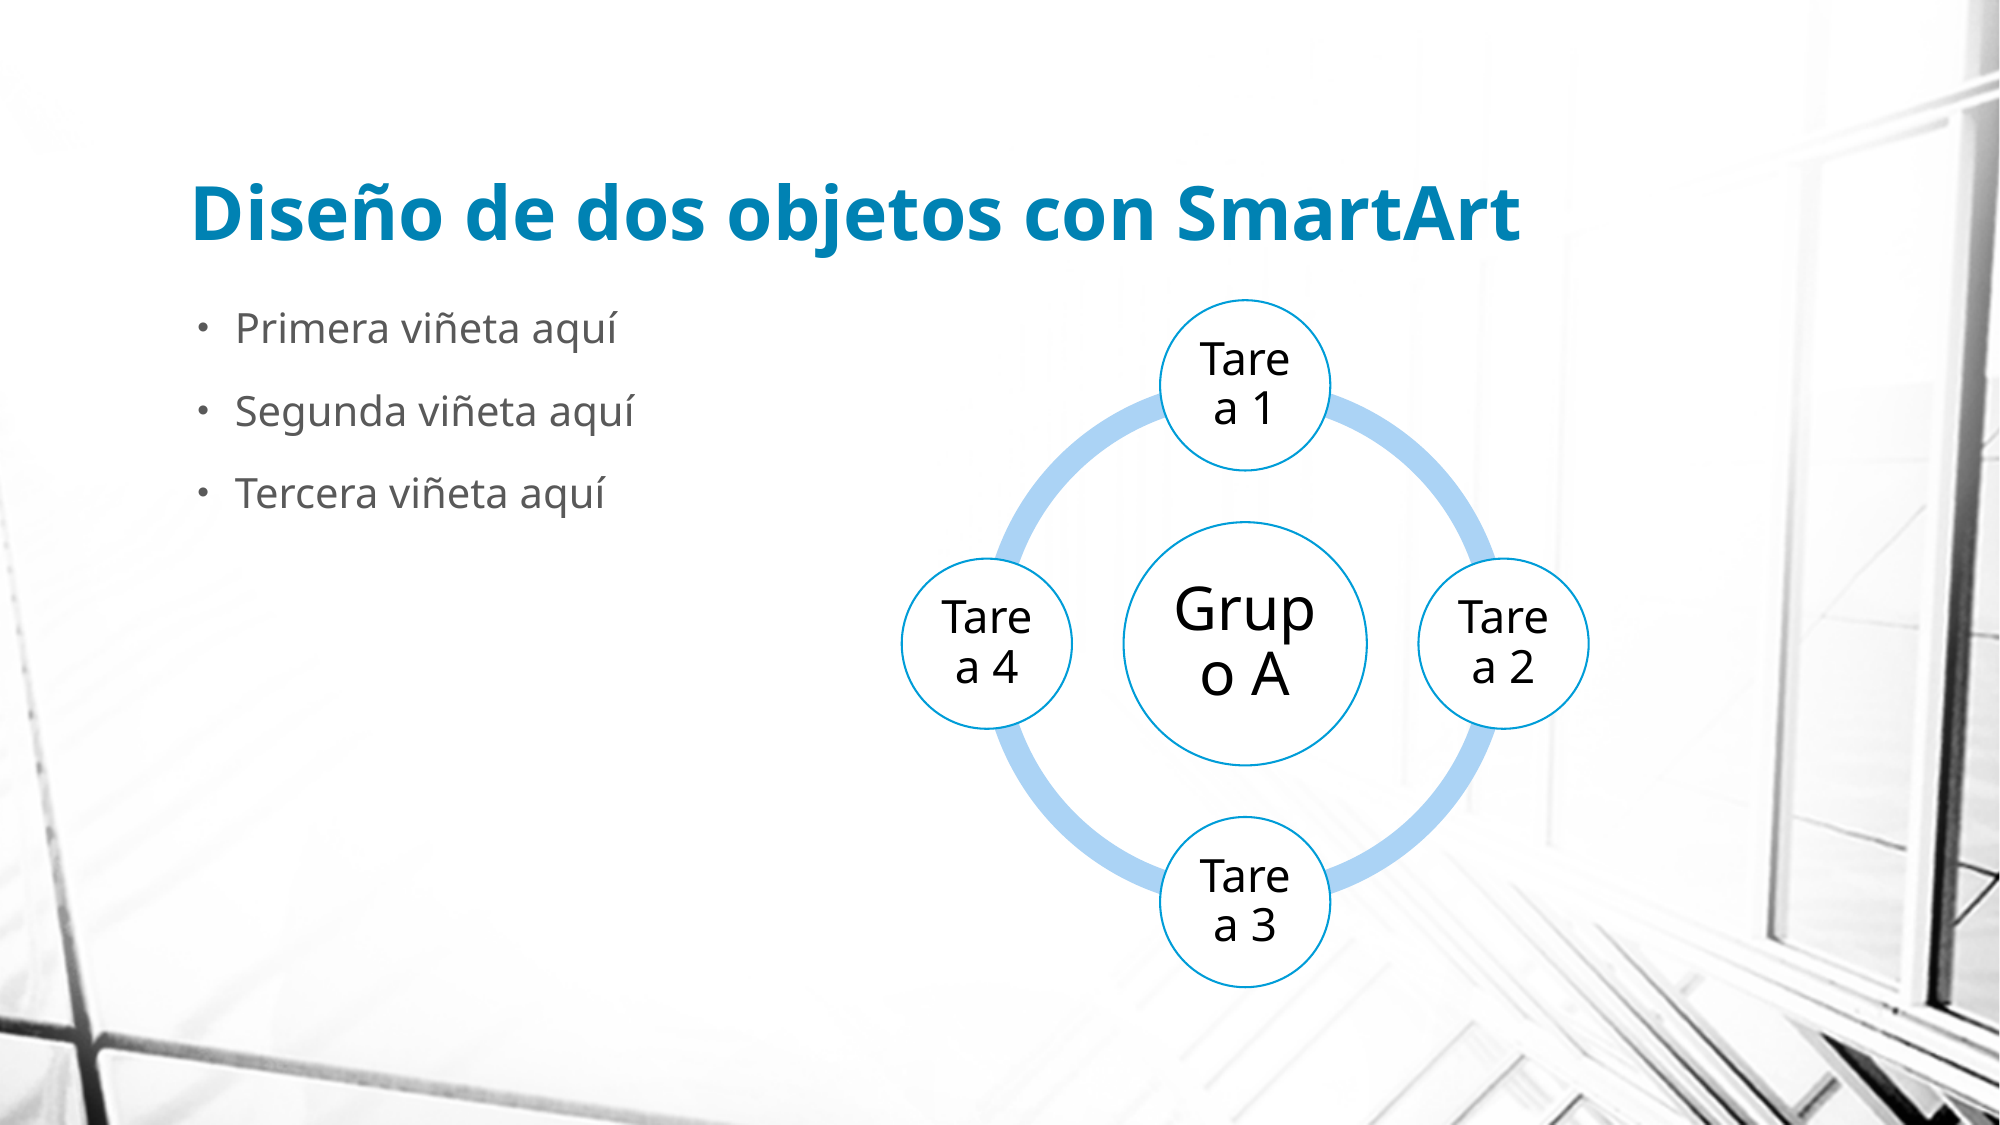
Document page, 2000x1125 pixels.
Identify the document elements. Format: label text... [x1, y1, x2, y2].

text_box [1325, 723, 1496, 894]
text_box [994, 723, 1166, 895]
text_box [1325, 393, 1496, 564]
title Diseño de dos objetos con SmartArt [174, 87, 1600, 263]
text_box Tarea 4 [901, 558, 1072, 729]
text_box Tarea 3 [1160, 816, 1331, 988]
text_box Tarea 1 [1160, 300, 1331, 471]
text_box [994, 393, 1166, 564]
picture [0, 0, 2000, 1125]
text_box Tarea 2 [1418, 558, 1589, 729]
text_box Grupo A [1123, 522, 1367, 766]
list Primera viñeta aquí Segunda viñeta aquí Tercera viñeta aquí [174, 299, 873, 988]
